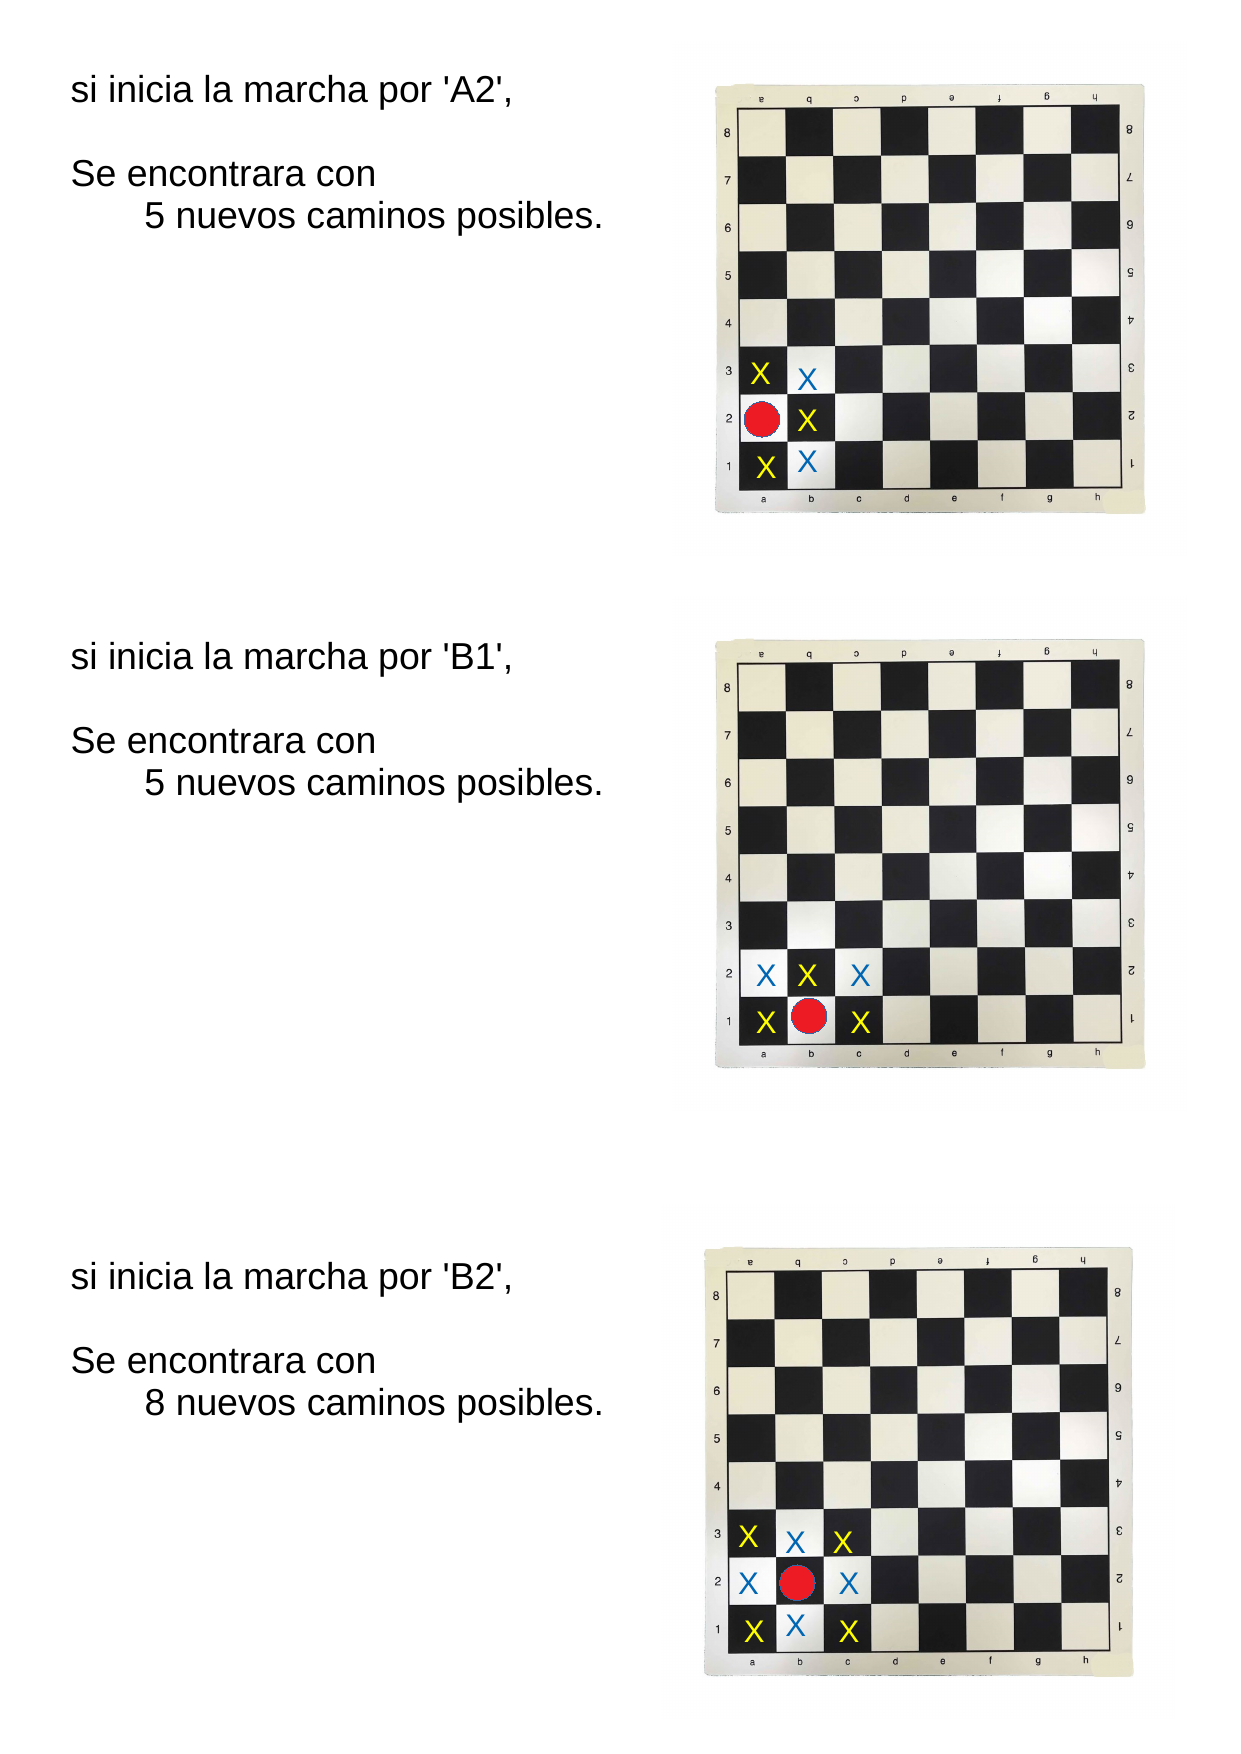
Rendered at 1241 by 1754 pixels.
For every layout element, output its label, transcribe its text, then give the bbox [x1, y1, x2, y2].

text_box X [774, 1517, 817, 1568]
text_box X [786, 354, 833, 395]
text_box X [782, 395, 833, 437]
text_box X [792, 950, 833, 1001]
text_box si inicia la marcha por 'B1', Se encontrara con 5 nuevos caminos posibles. [55, 627, 733, 811]
text_box [744, 401, 780, 438]
text_box X [741, 443, 792, 493]
text_box X [741, 950, 792, 998]
text_box [779, 1568, 816, 1600]
picture [672, 596, 1187, 1111]
text_box X [735, 348, 786, 399]
text_box X [723, 1511, 774, 1559]
text_box X [741, 998, 792, 1048]
text_box [792, 1001, 827, 1034]
text_box X [823, 1609, 875, 1657]
text_box X [835, 998, 886, 1048]
picture [672, 41, 1187, 556]
text_box X [723, 1559, 774, 1609]
text_box si inicia la marcha por 'B2', Se encontrara con 8 nuevos caminos posibles. [55, 1248, 733, 1431]
text_box si inicia la marcha por 'A2', Se encontrara con 5 nuevos caminos posibles. [55, 60, 672, 244]
text_box X [782, 437, 833, 487]
picture [661, 1204, 1175, 1719]
text_box X [835, 950, 886, 998]
text_box X [823, 1559, 875, 1609]
text_box X [817, 1517, 869, 1568]
text_box X [729, 1606, 780, 1656]
text_box X [774, 1600, 821, 1651]
